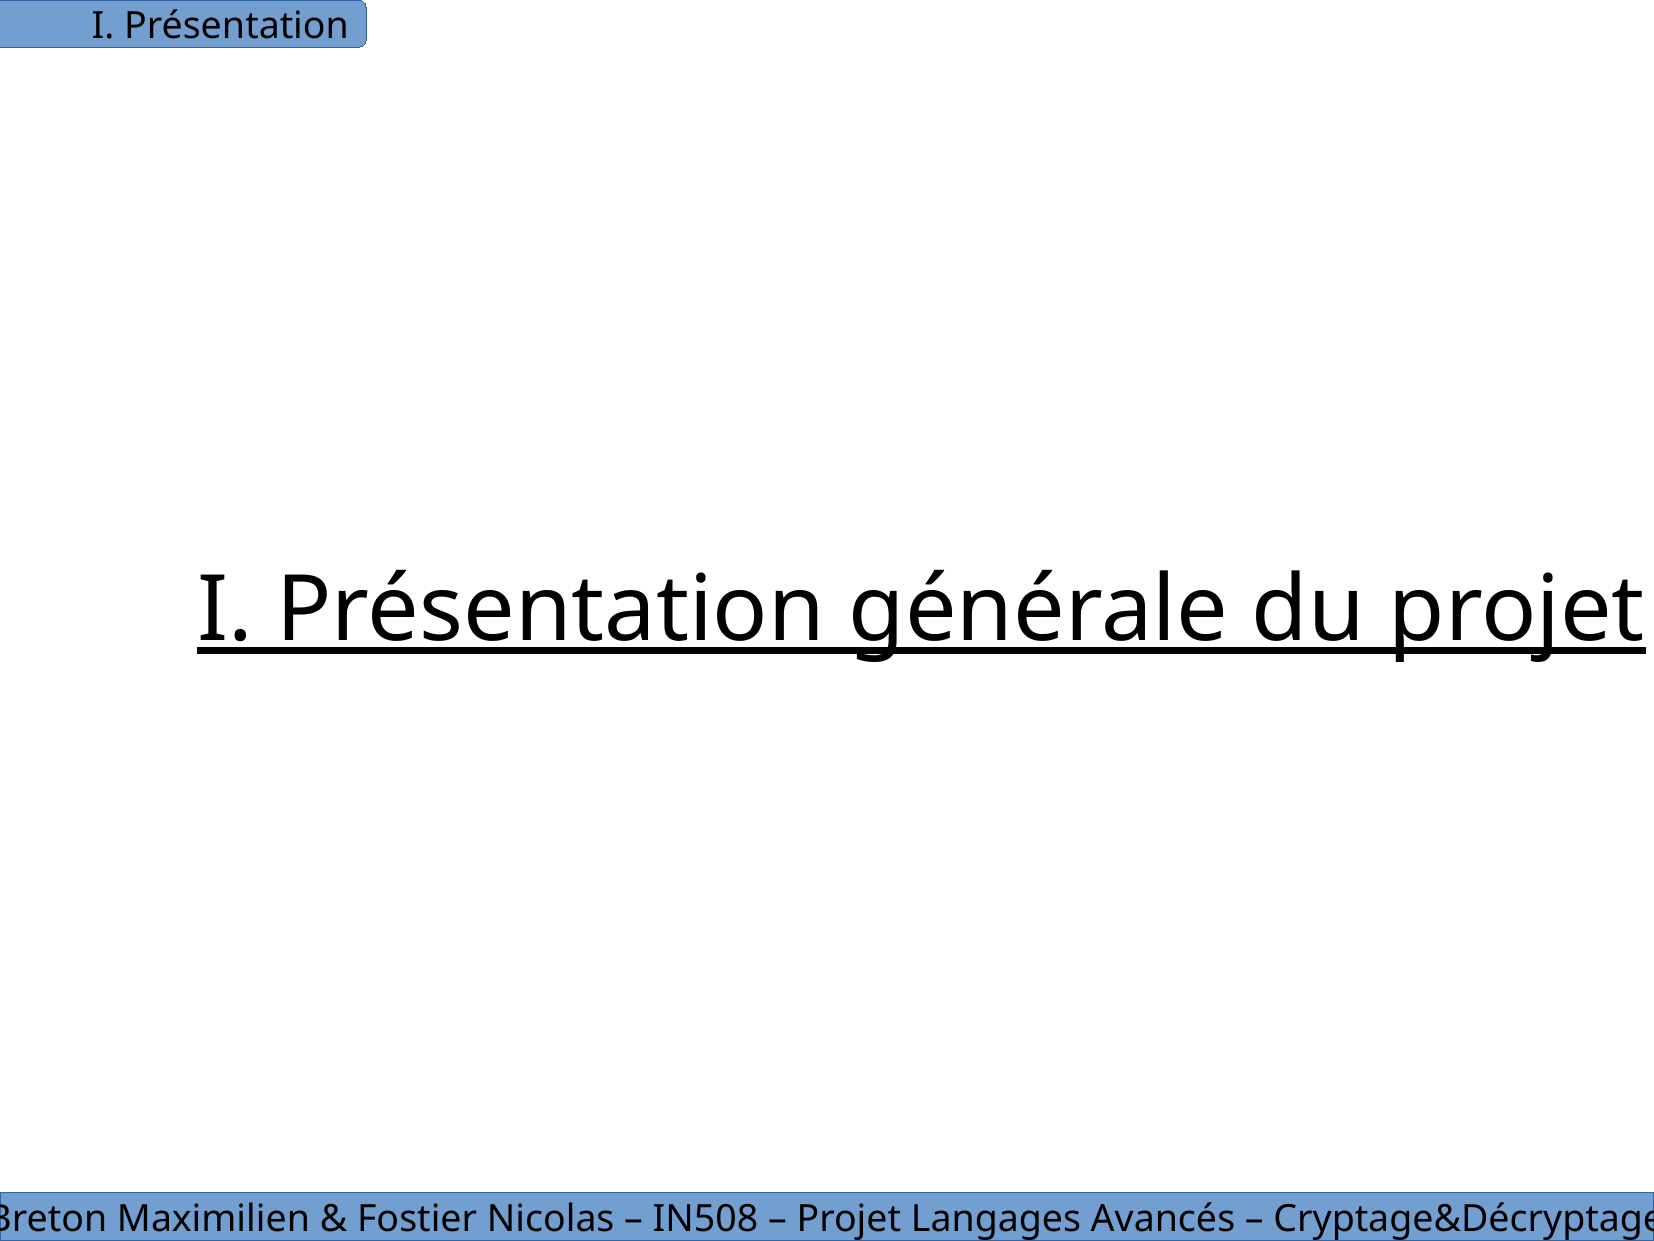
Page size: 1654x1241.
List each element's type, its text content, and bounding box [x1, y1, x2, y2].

text_box I. Présentation [0, 0, 367, 48]
text_box I. Présentation générale du projet [182, 534, 1472, 662]
text_box Breton Maximilien & Fostier Nicolas – IN508 – Projet Langages Avancés – Cryptage&Décryptage [0, 1192, 1654, 1241]
